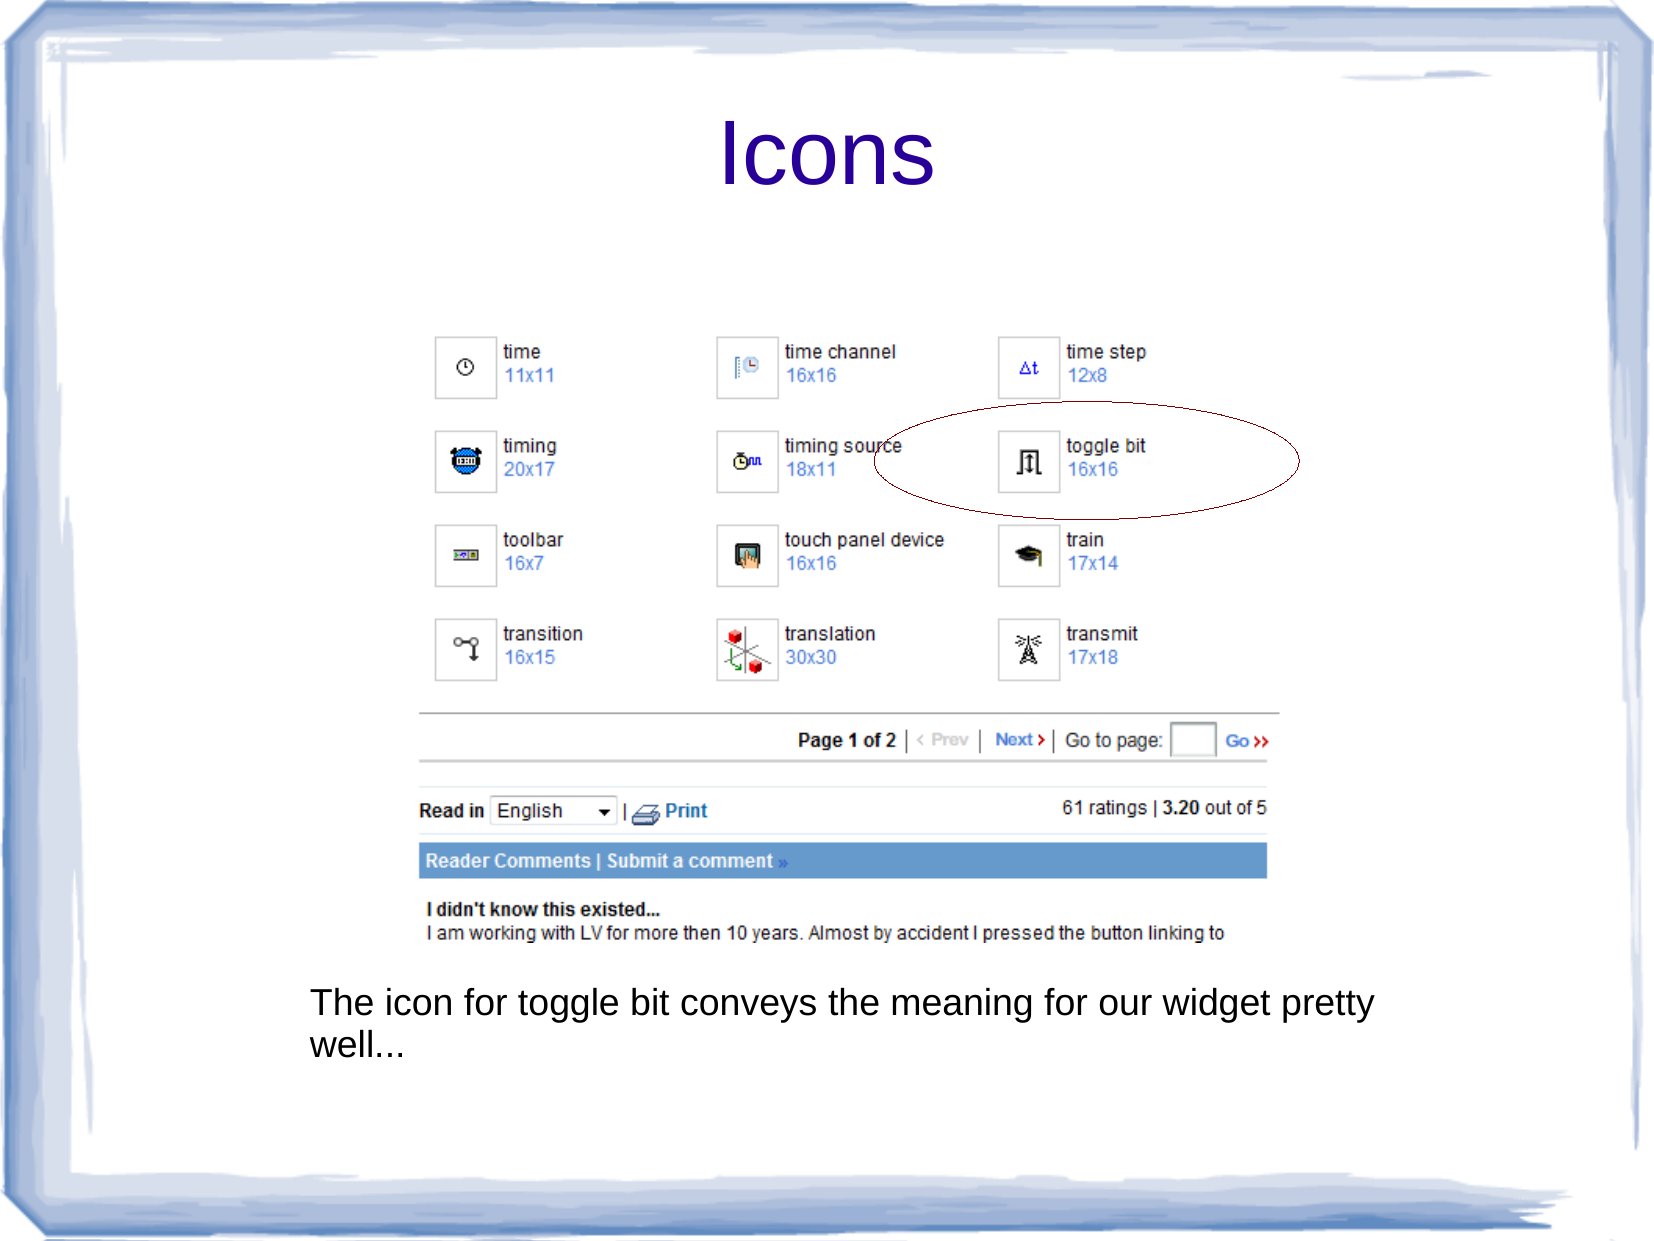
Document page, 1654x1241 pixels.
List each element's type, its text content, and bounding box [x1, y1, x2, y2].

text_box The icon for toggle bit conveys the meaning for our widget pretty well... [295, 974, 1477, 1074]
picture [0, 0, 1654, 1241]
text_box [874, 401, 1300, 520]
title Icons [82, 56, 1571, 250]
